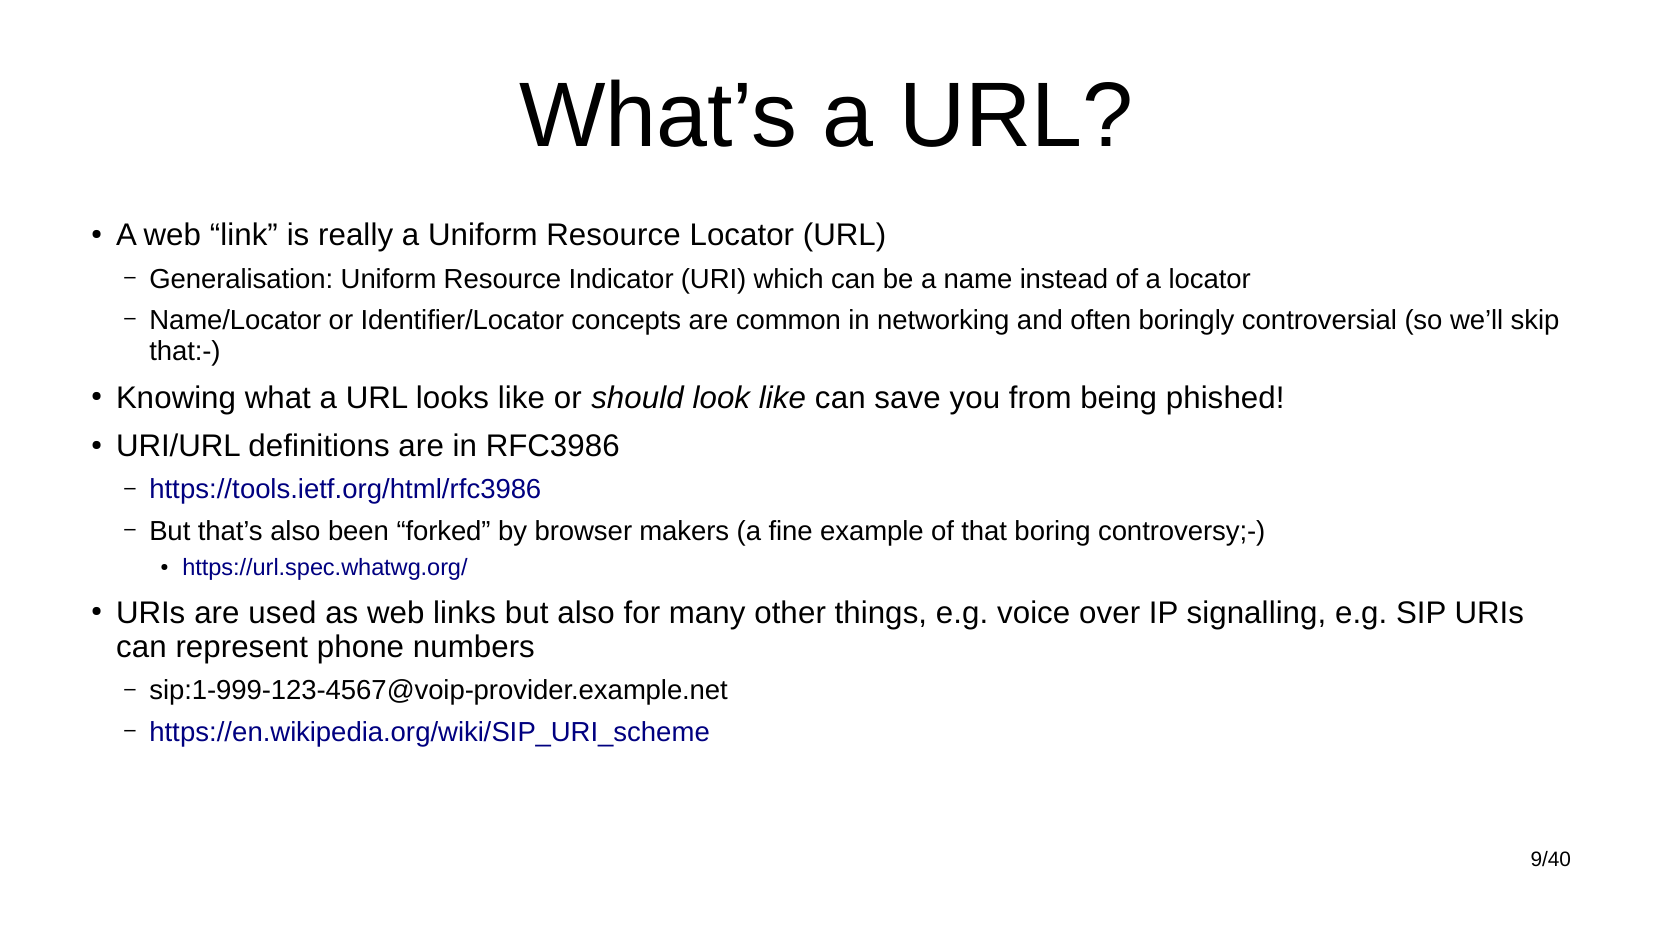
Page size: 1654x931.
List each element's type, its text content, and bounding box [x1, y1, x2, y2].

title What’s a URL? [82, 37, 1571, 193]
list A web “link” is really a Uniform Resource Locator (URL) Generalisation: Uniform Resource Indicator (URI) which can be a name instead of a locator Name/Locator or Identifier/Locator concepts are common in networking and often boringly controversial (so we’ll skip that:-) Knowing what a URL looks like or should look like can save you from being phished! URI/URL definitions are in RFC3986 https://tools.ietf.org/html/rfc3986 But that’s also been “forked” by browser makers (a fine example of that boring controversy;-) https://url.spec.whatwg.org/ URIs are used as web links but also for many other things, e.g. voice over IP signalling, e.g. SIP URIs can represent phone numbers sip:1-999-123-4567@voip-provider.example.net https://en.wikipedia.org/wiki/SIP_URI_scheme [82, 217, 1571, 758]
